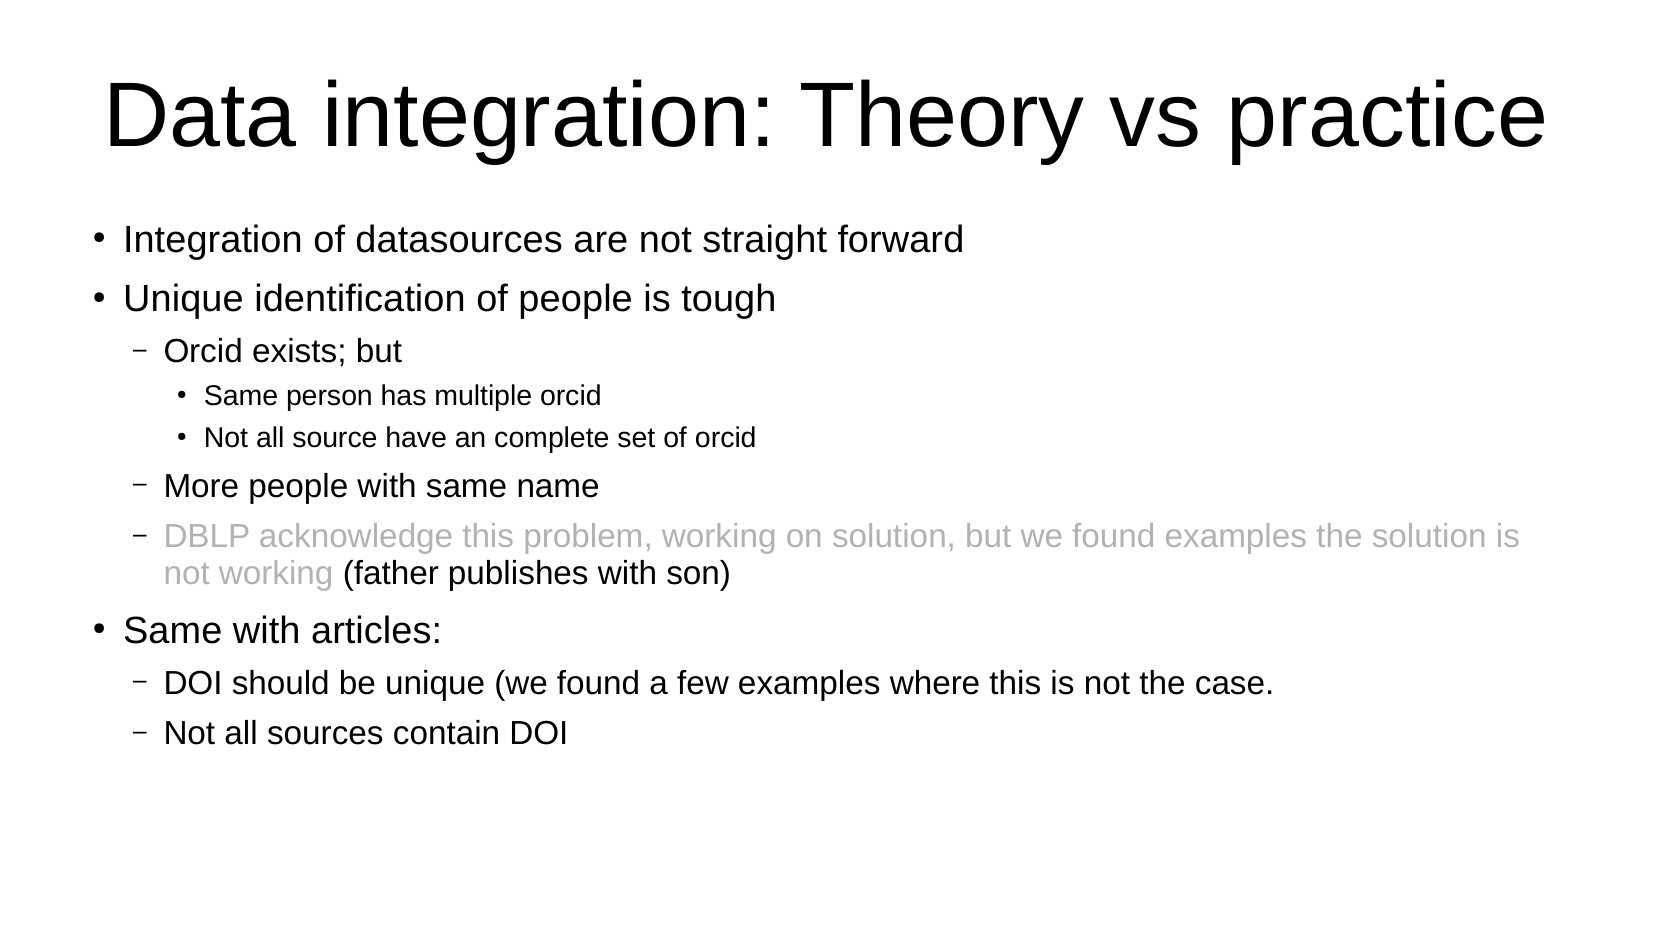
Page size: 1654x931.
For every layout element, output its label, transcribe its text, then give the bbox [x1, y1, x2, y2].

title Data integration: Theory vs practice [82, 37, 1571, 193]
list Integration of datasources are not straight forward Unique identification of people is tough Orcid exists; but Same person has multiple orcid Not all source have an complete set of orcid More people with same name DBLP acknowledge this problem, working on solution, but we found examples the solution is not working (father publishes with son) Same with articles: DOI should be unique (we found a few examples where this is not the case. Not all sources contain DOI [82, 217, 1571, 758]
